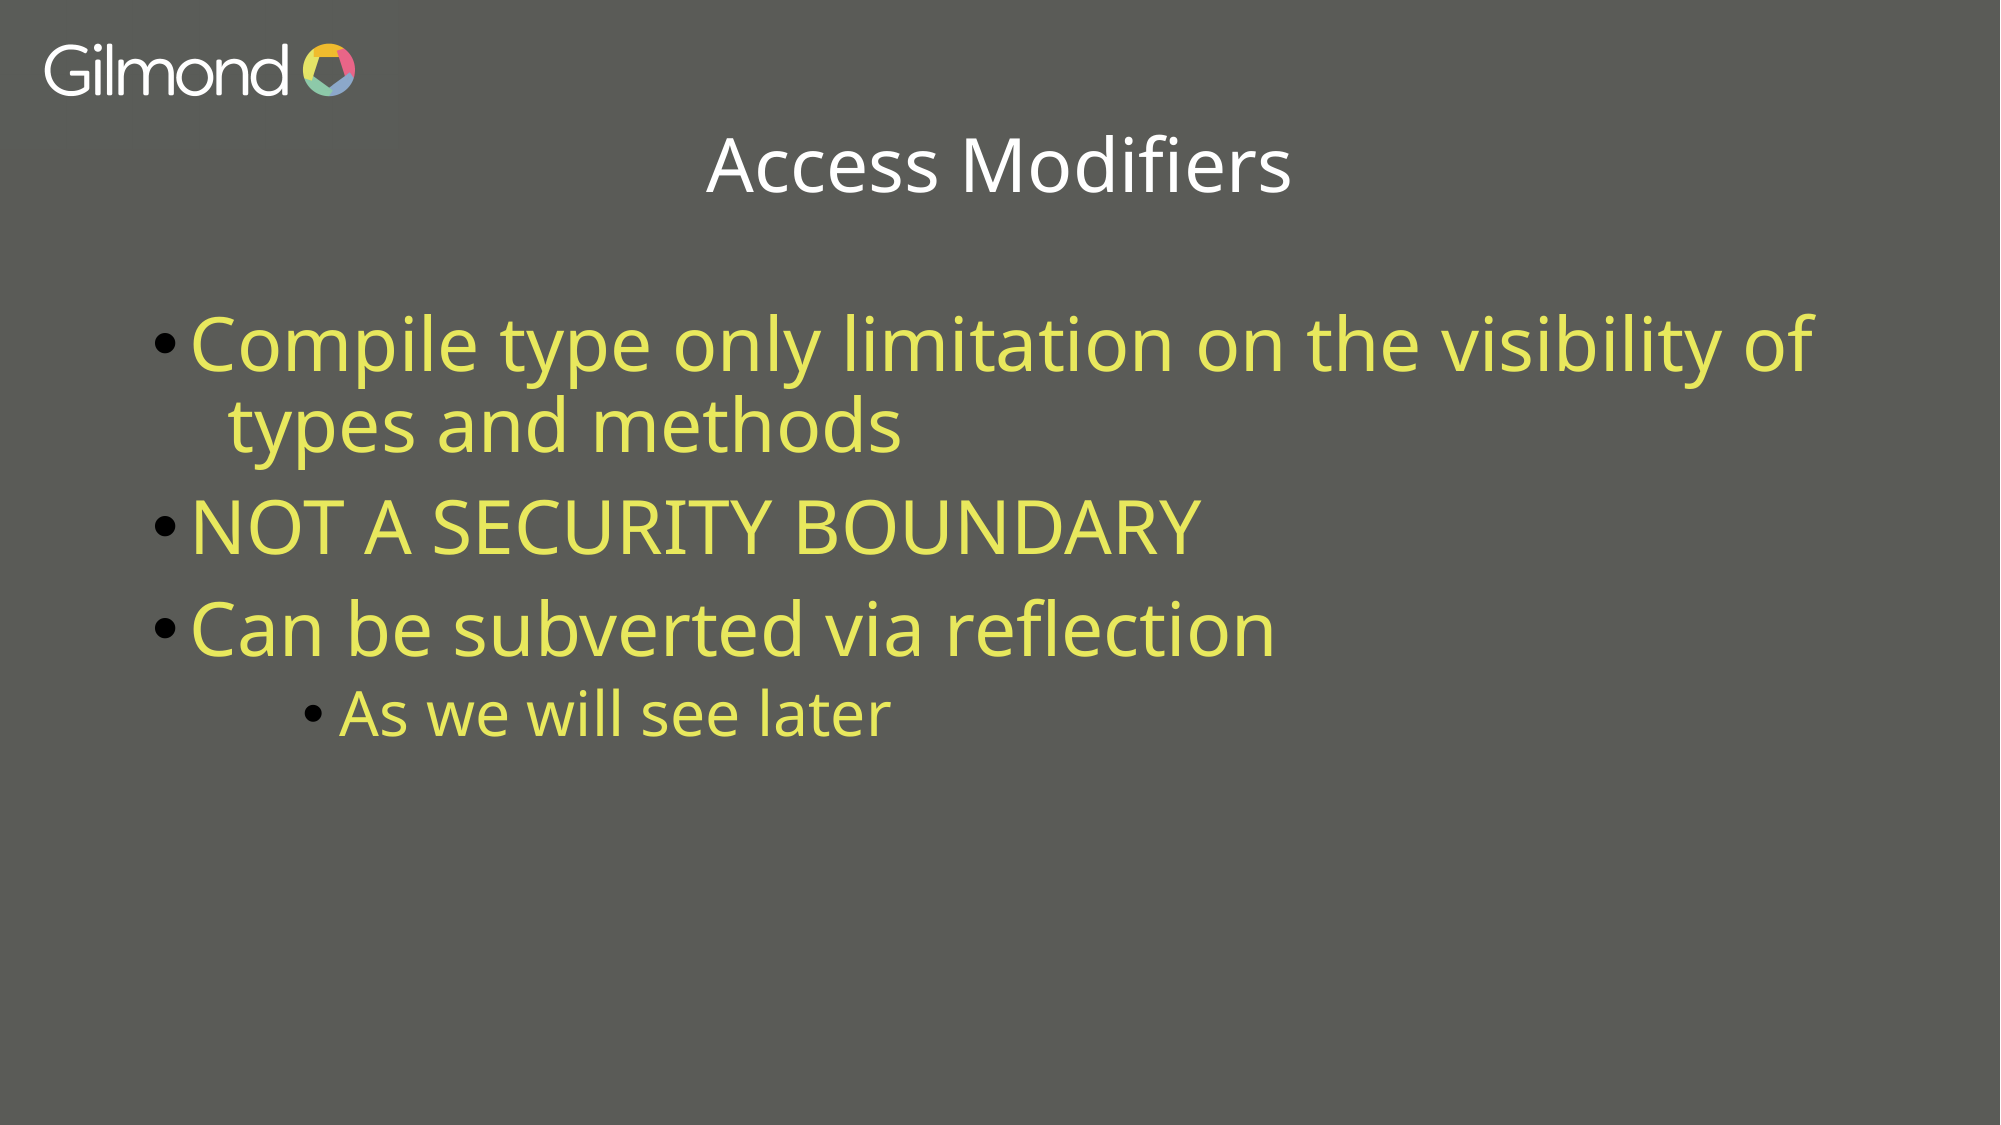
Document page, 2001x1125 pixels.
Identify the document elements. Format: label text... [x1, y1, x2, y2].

list Compile type only limitation on the visibility of types and methods NOT A SECURITY BOUNDARY Can be subverted via reflection As we will see later [137, 299, 1863, 1014]
picture [0, 0, 399, 149]
title Access Modifiers [137, 59, 1863, 278]
